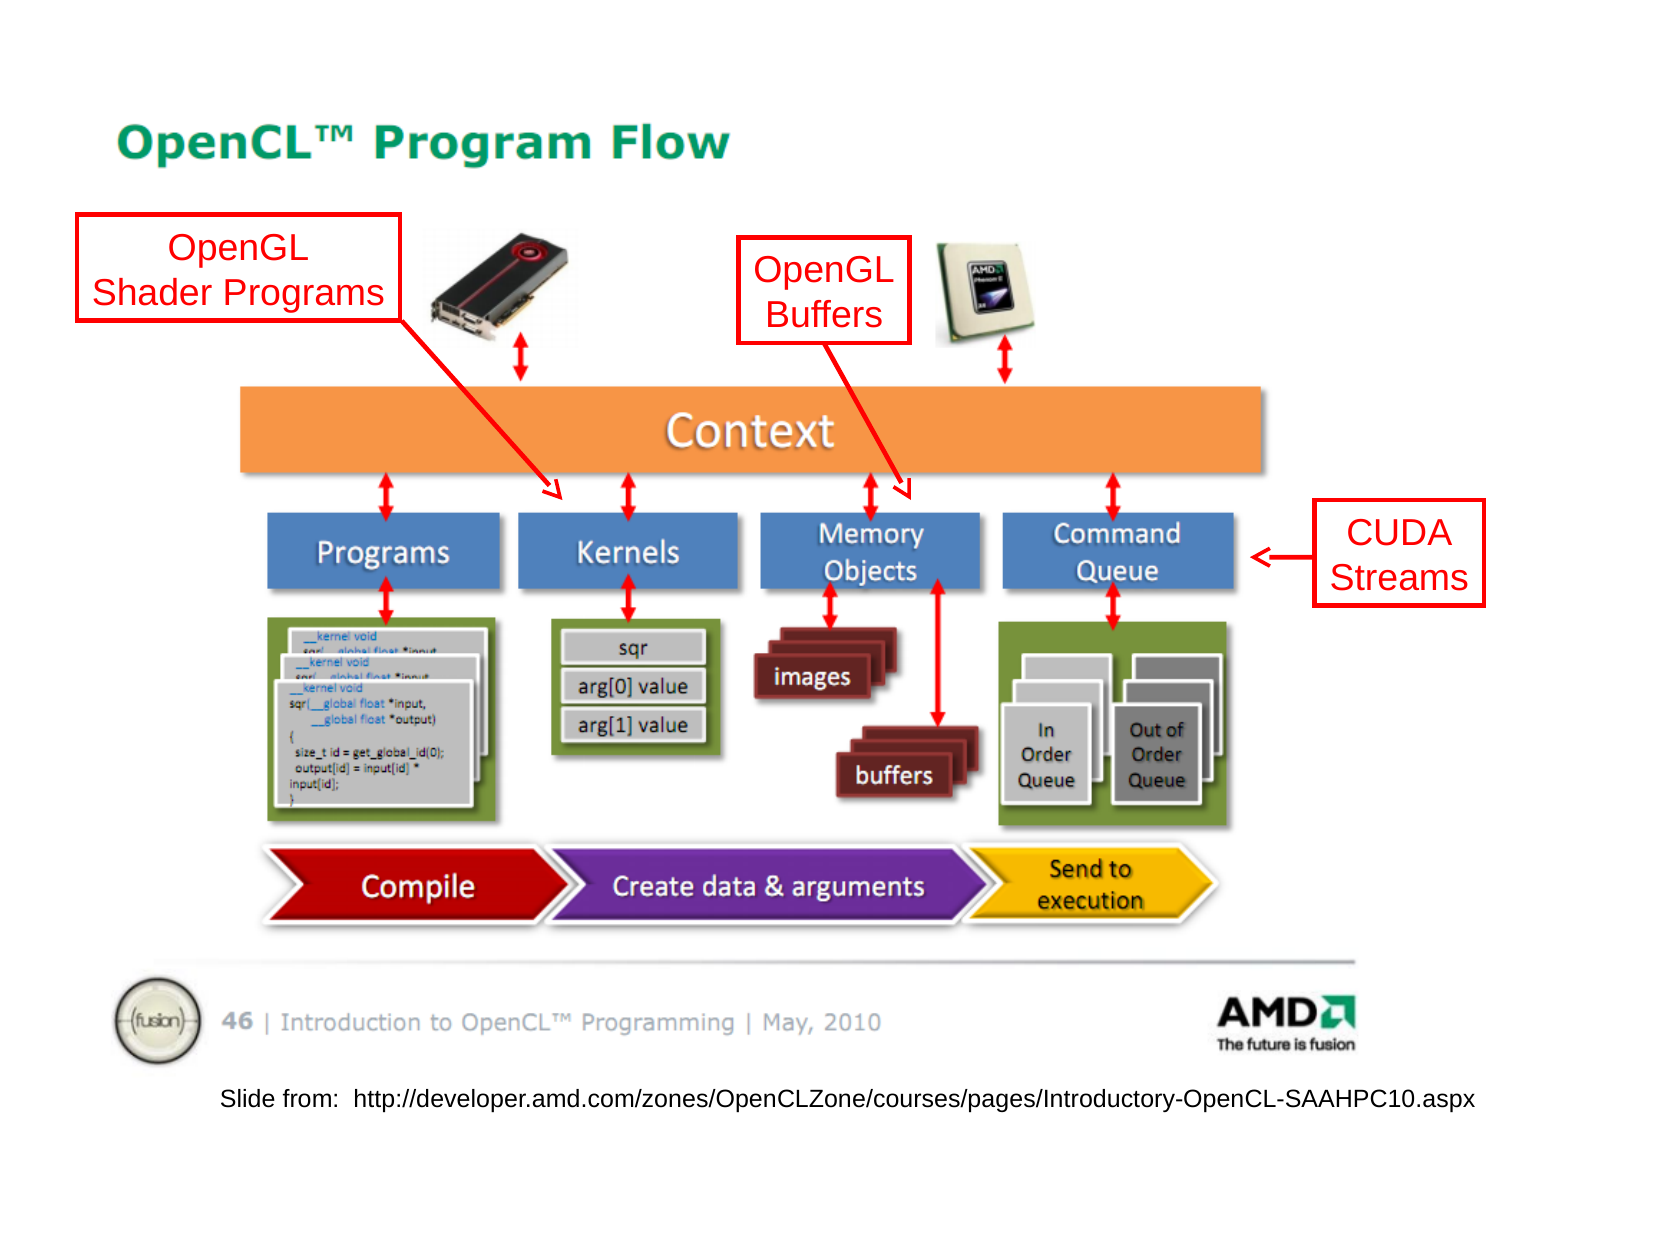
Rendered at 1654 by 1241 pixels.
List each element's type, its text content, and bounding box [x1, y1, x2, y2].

text_box Slide from: http://developer.amd.com/zones/OpenCLZone/courses/pages/Introductory-OpenCL-SAAHPC10.aspx [0, 1074, 1501, 1121]
text_box OpenGL Buffers [738, 237, 910, 343]
text_box CUDA Streams [1314, 499, 1484, 606]
text_box OpenGL Shader Programs [76, 214, 400, 321]
picture [87, 97, 1413, 1088]
